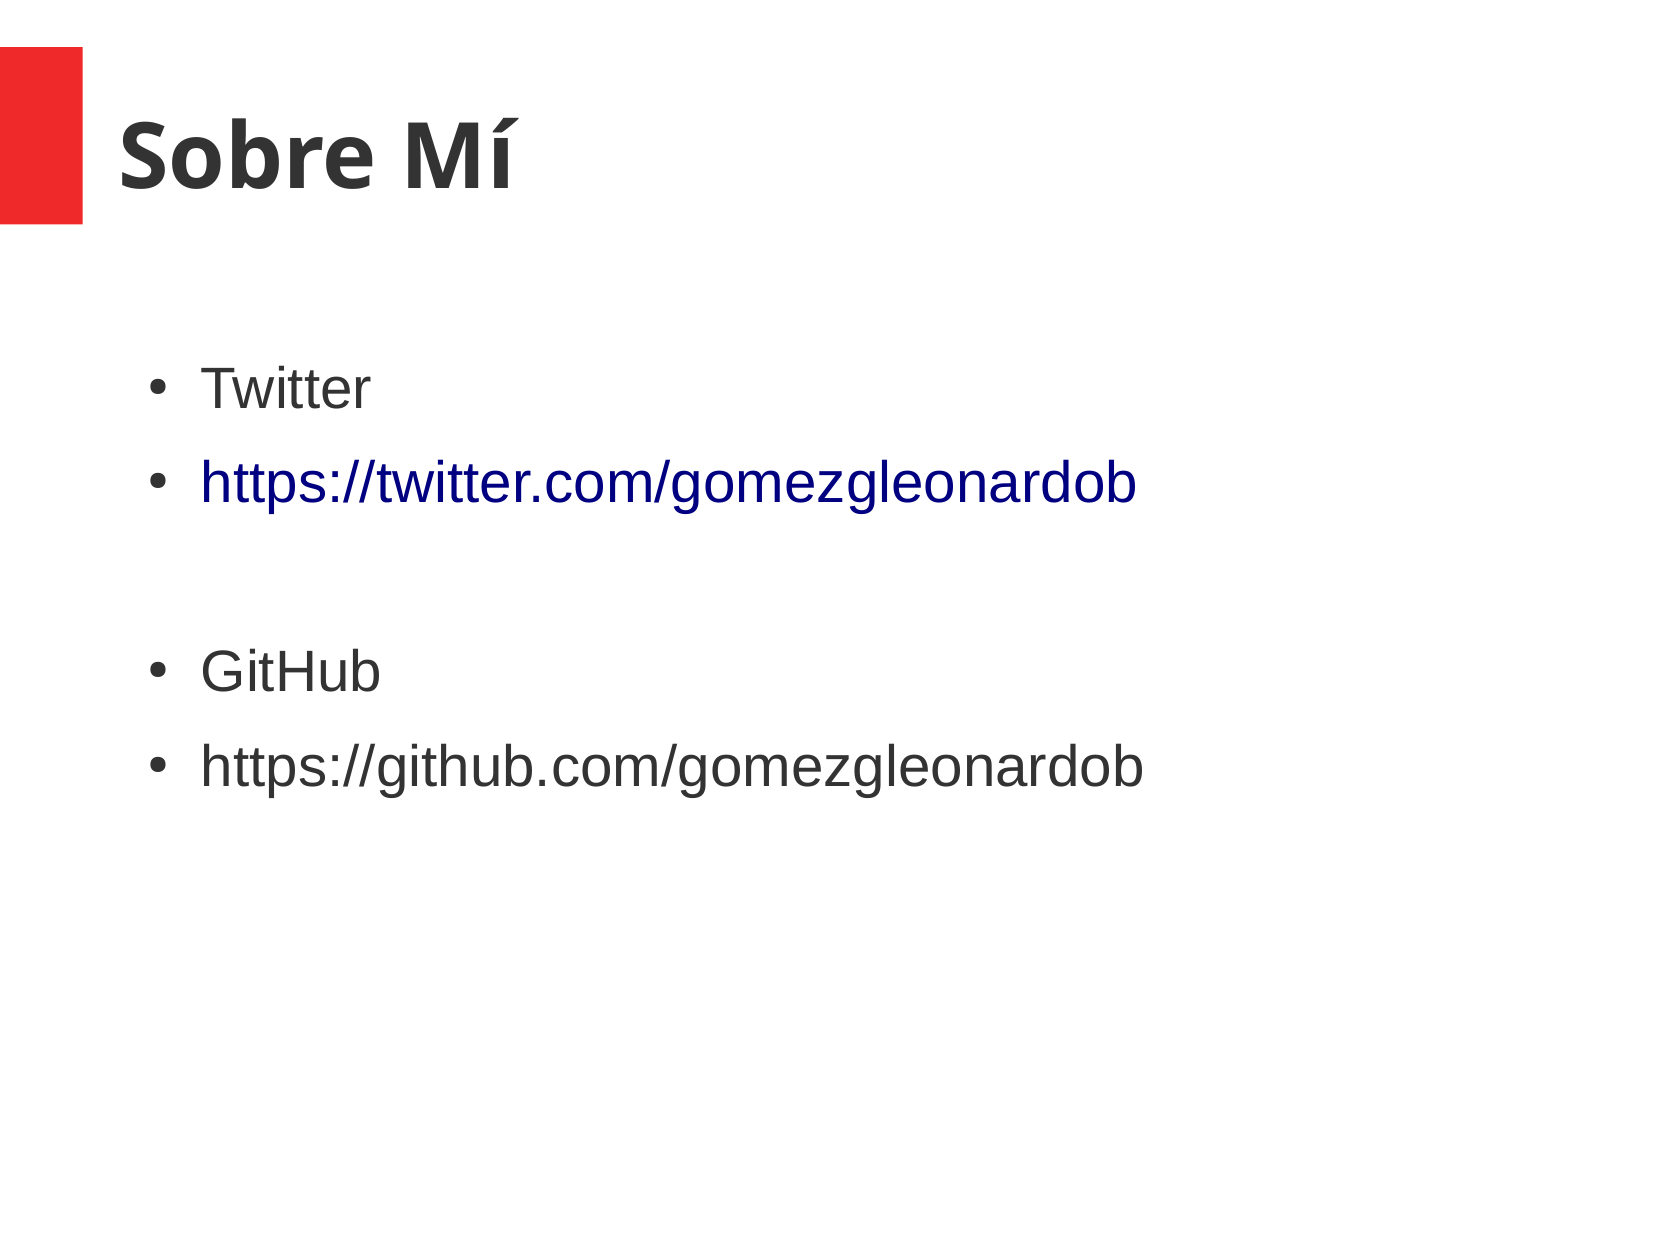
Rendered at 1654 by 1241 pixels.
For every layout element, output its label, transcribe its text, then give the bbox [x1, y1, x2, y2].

list Twitter https://twitter.com/gomezgleonardob GitHub https://github.com/gomezgleonardob [129, 355, 1548, 1075]
title Sobre Mí [118, 49, 1571, 257]
